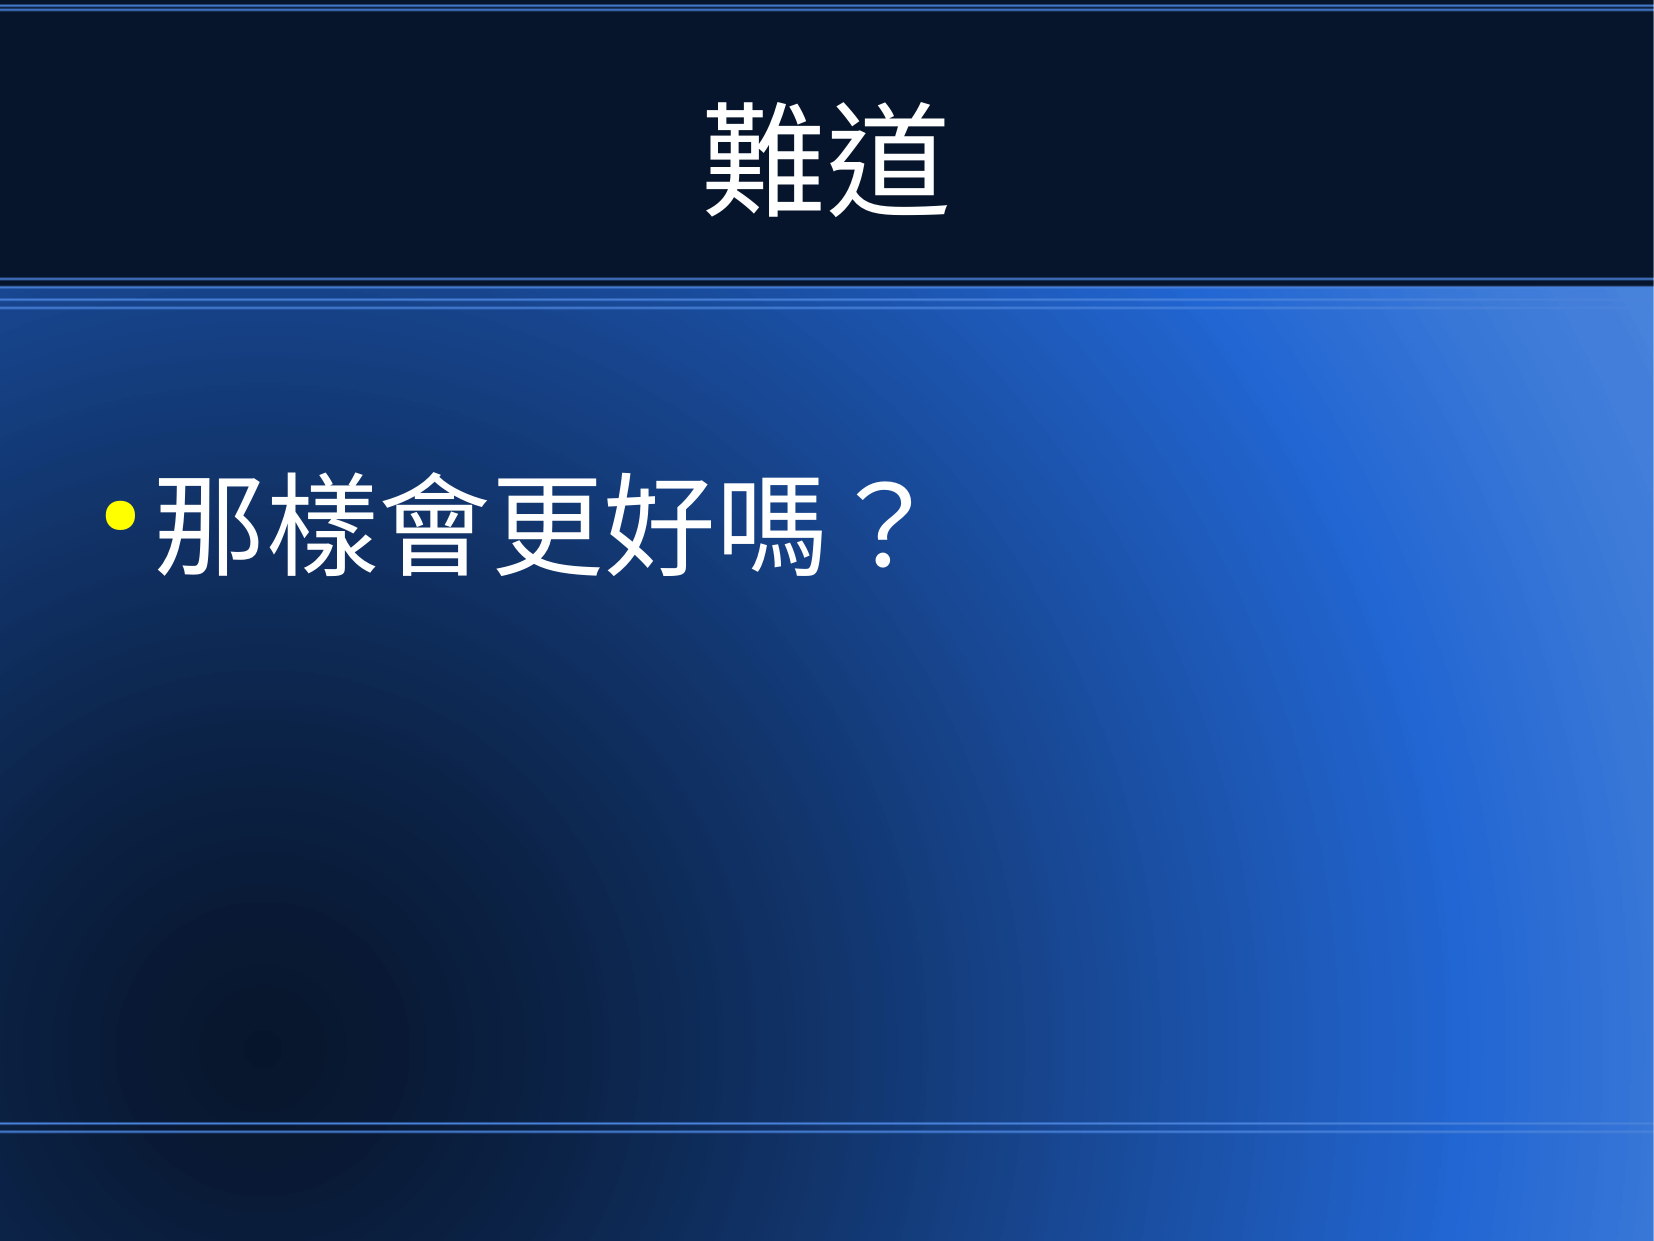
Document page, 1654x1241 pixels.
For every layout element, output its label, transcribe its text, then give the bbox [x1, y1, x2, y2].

list 那樣會更好嗎？ [82, 355, 1571, 1241]
title 難道 [82, 49, 1571, 257]
picture [0, 0, 1654, 1241]
